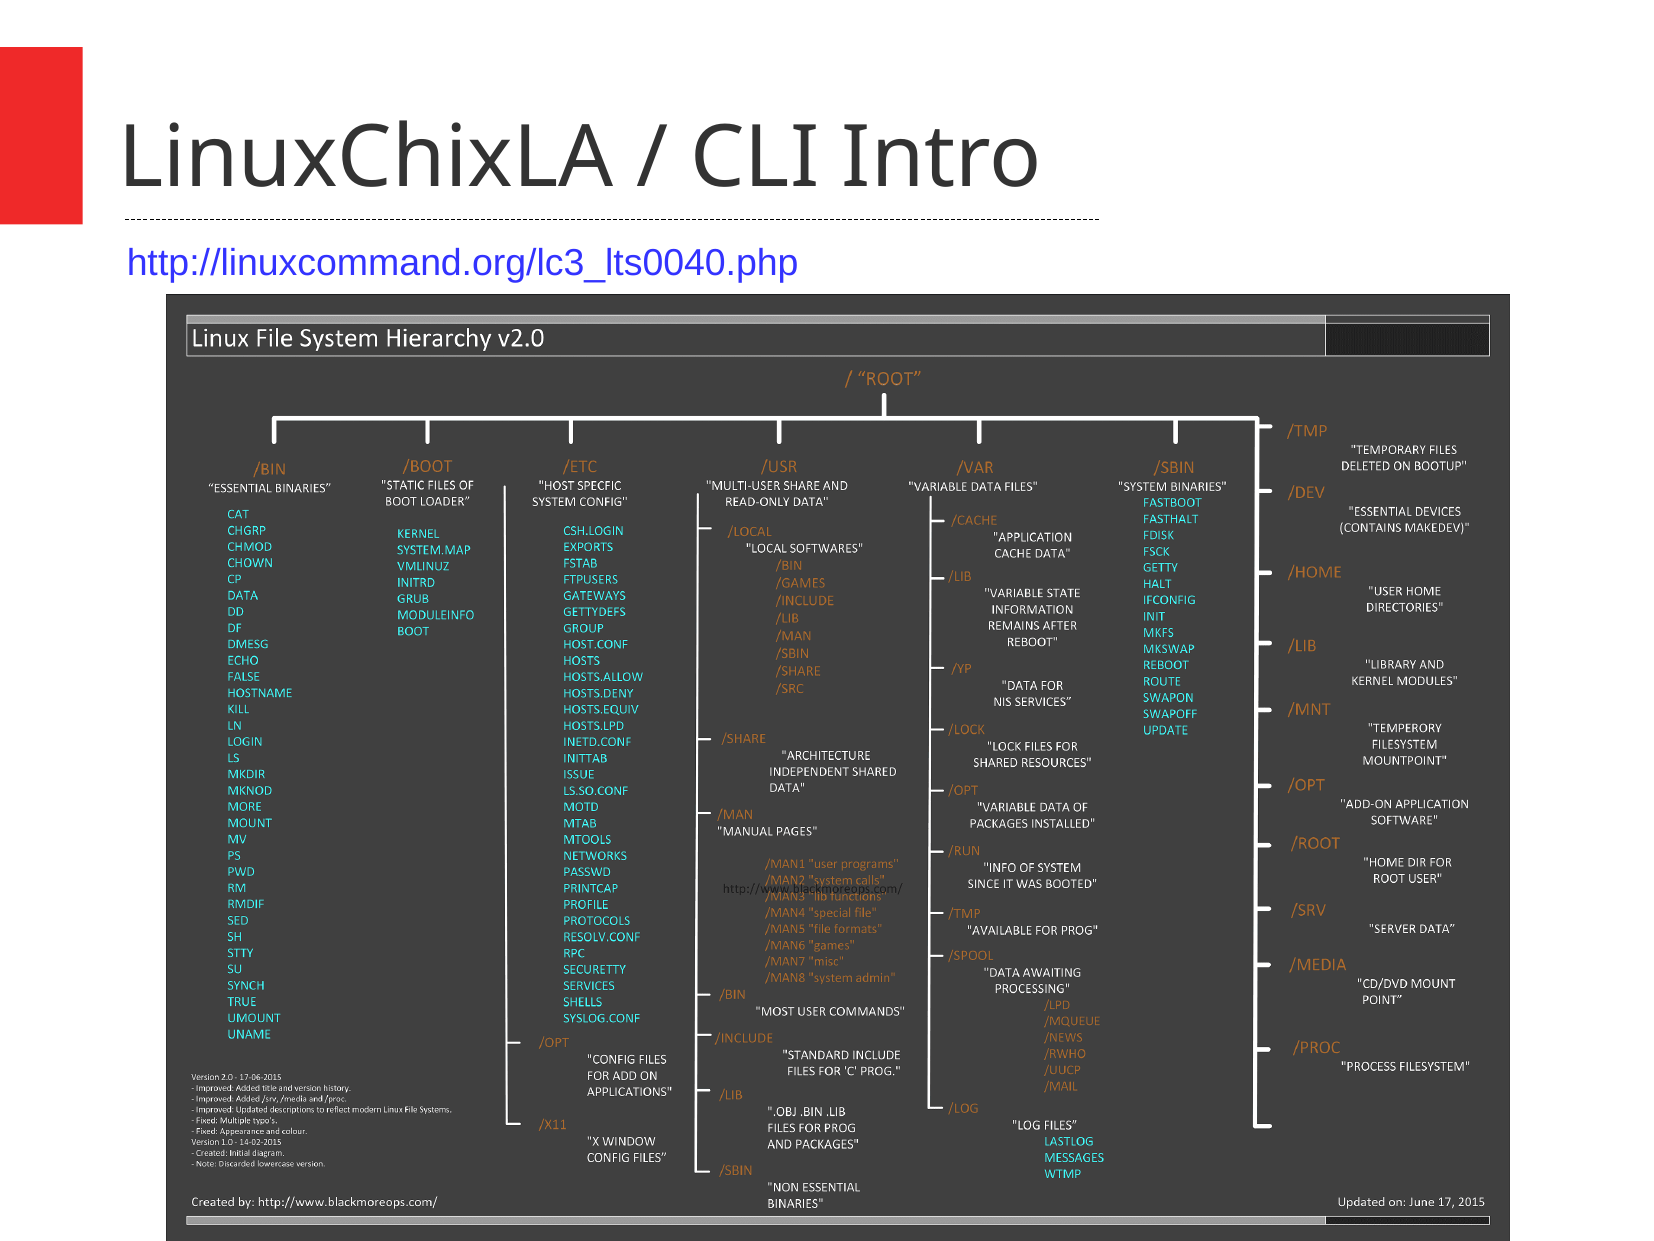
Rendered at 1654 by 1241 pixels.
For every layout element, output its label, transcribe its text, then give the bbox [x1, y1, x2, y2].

picture [166, 294, 1510, 1241]
text_box http://linuxcommand.org/lc3_lts0040.php [112, 234, 814, 334]
title LinuxChixLA / CLI Intro [118, 49, 1571, 257]
